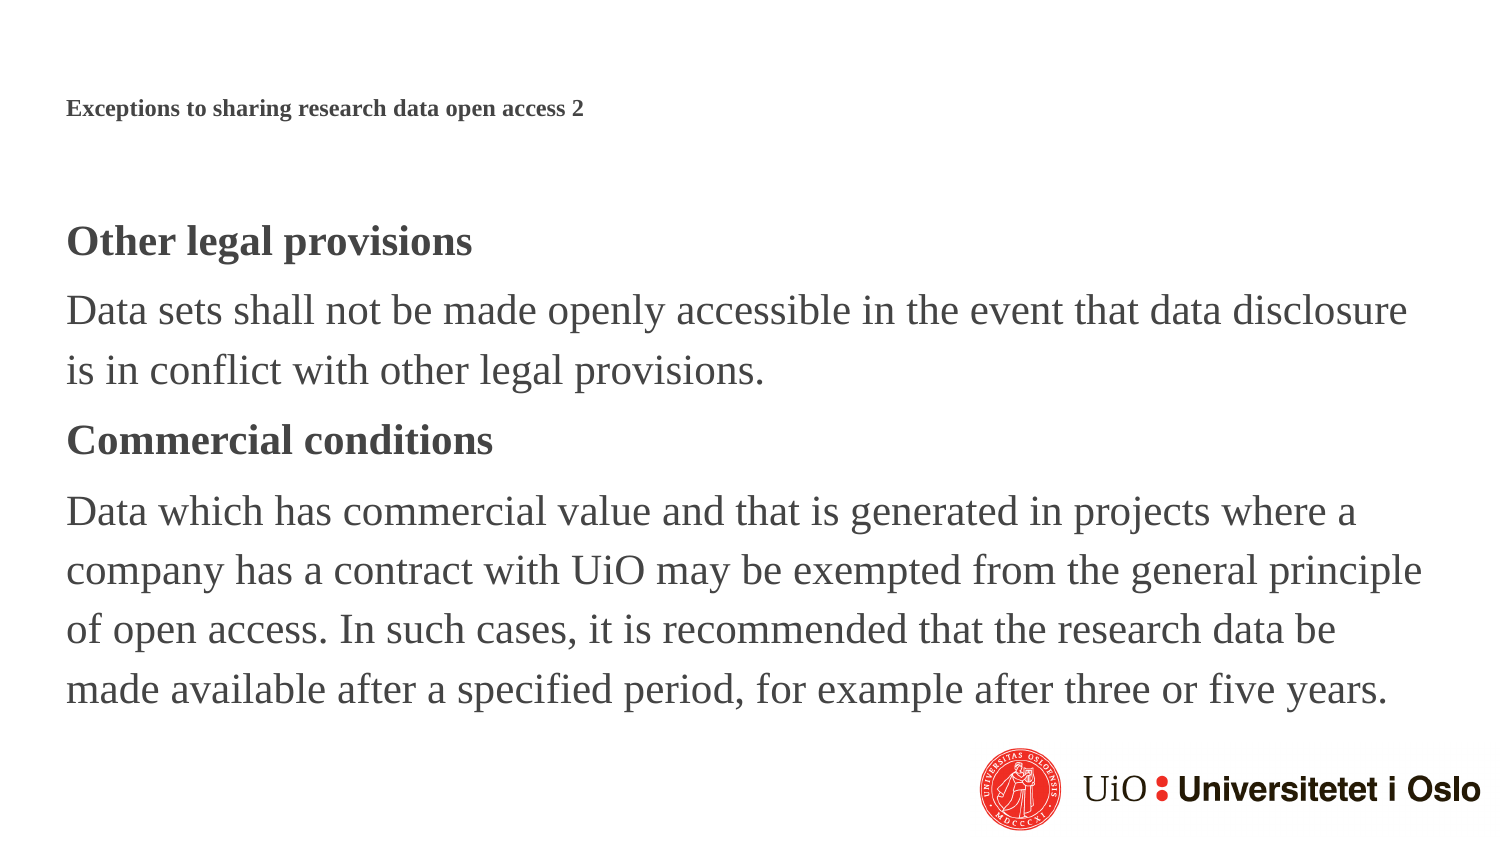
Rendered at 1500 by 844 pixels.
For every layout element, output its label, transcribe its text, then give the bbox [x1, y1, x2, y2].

list Other legal provisions Data sets shall not be made openly accessible in the event that data disclosure is in conflict with other legal provisions. Commercial conditions Data which has commercial value and that is generated in projects where a company has a contract with UiO may be exempted from the general principle of open access. In such cases, it is recommended that the research data be made available after a specified period, for example after three or five years. [51, 189, 1449, 750]
picture [970, 742, 1500, 837]
title Exceptions to sharing research data open access 2 [51, 72, 1449, 167]
